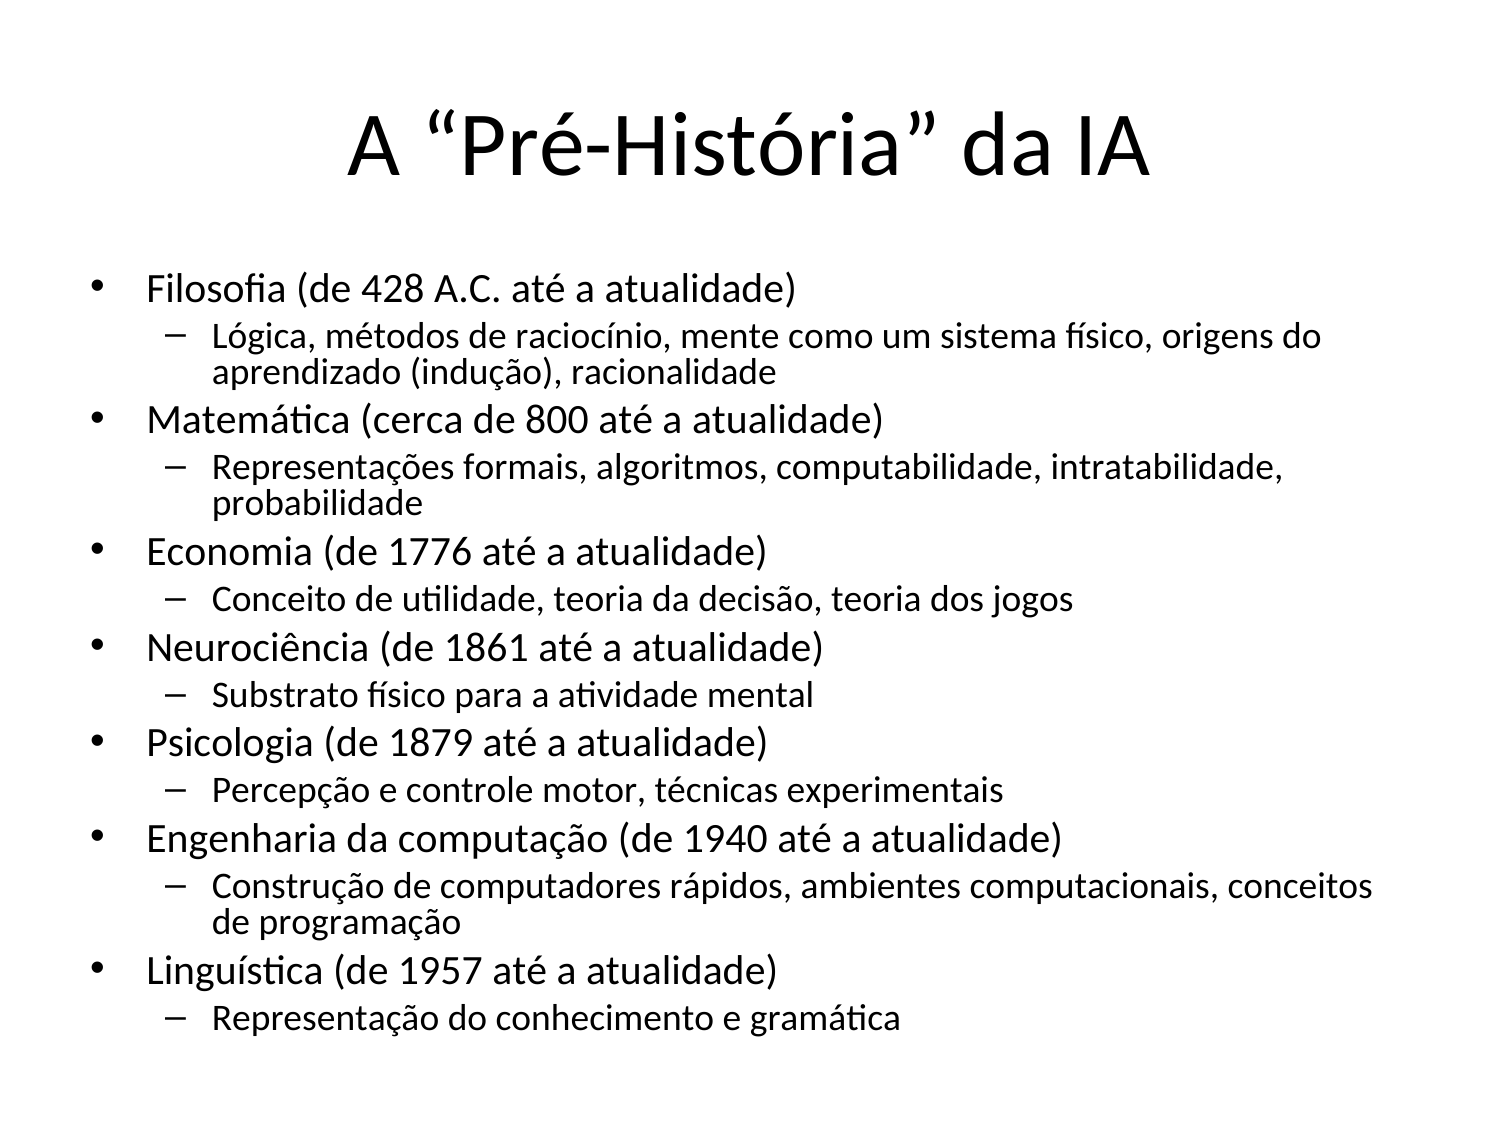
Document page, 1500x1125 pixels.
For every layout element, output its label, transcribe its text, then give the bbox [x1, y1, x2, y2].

title A “Pré-História” da IA [75, 45, 1426, 233]
list Filosofia (de 428 A.C. até a atualidade) Lógica, métodos de raciocínio, mente como um sistema físico, origens do aprendizado (indução), racionalidade Matemática (cerca de 800 até a atualidade) Representações formais, algoritmos, computabilidade, intratabilidade, probabilidade Economia (de 1776 até a atualidade) Conceito de utilidade, teoria da decisão, teoria dos jogos Neurociência (de 1861 até a atualidade) Substrato físico para a atividade mental Psicologia (de 1879 até a atualidade) Percepção e controle motor, técnicas experimentais Engenharia da computação (de 1940 até a atualidade) Construção de computadores rápidos, ambientes computacionais, conceitos de programação Linguística (de 1957 até a atualidade) Representação do conhecimento e gramática [75, 262, 1426, 1047]
